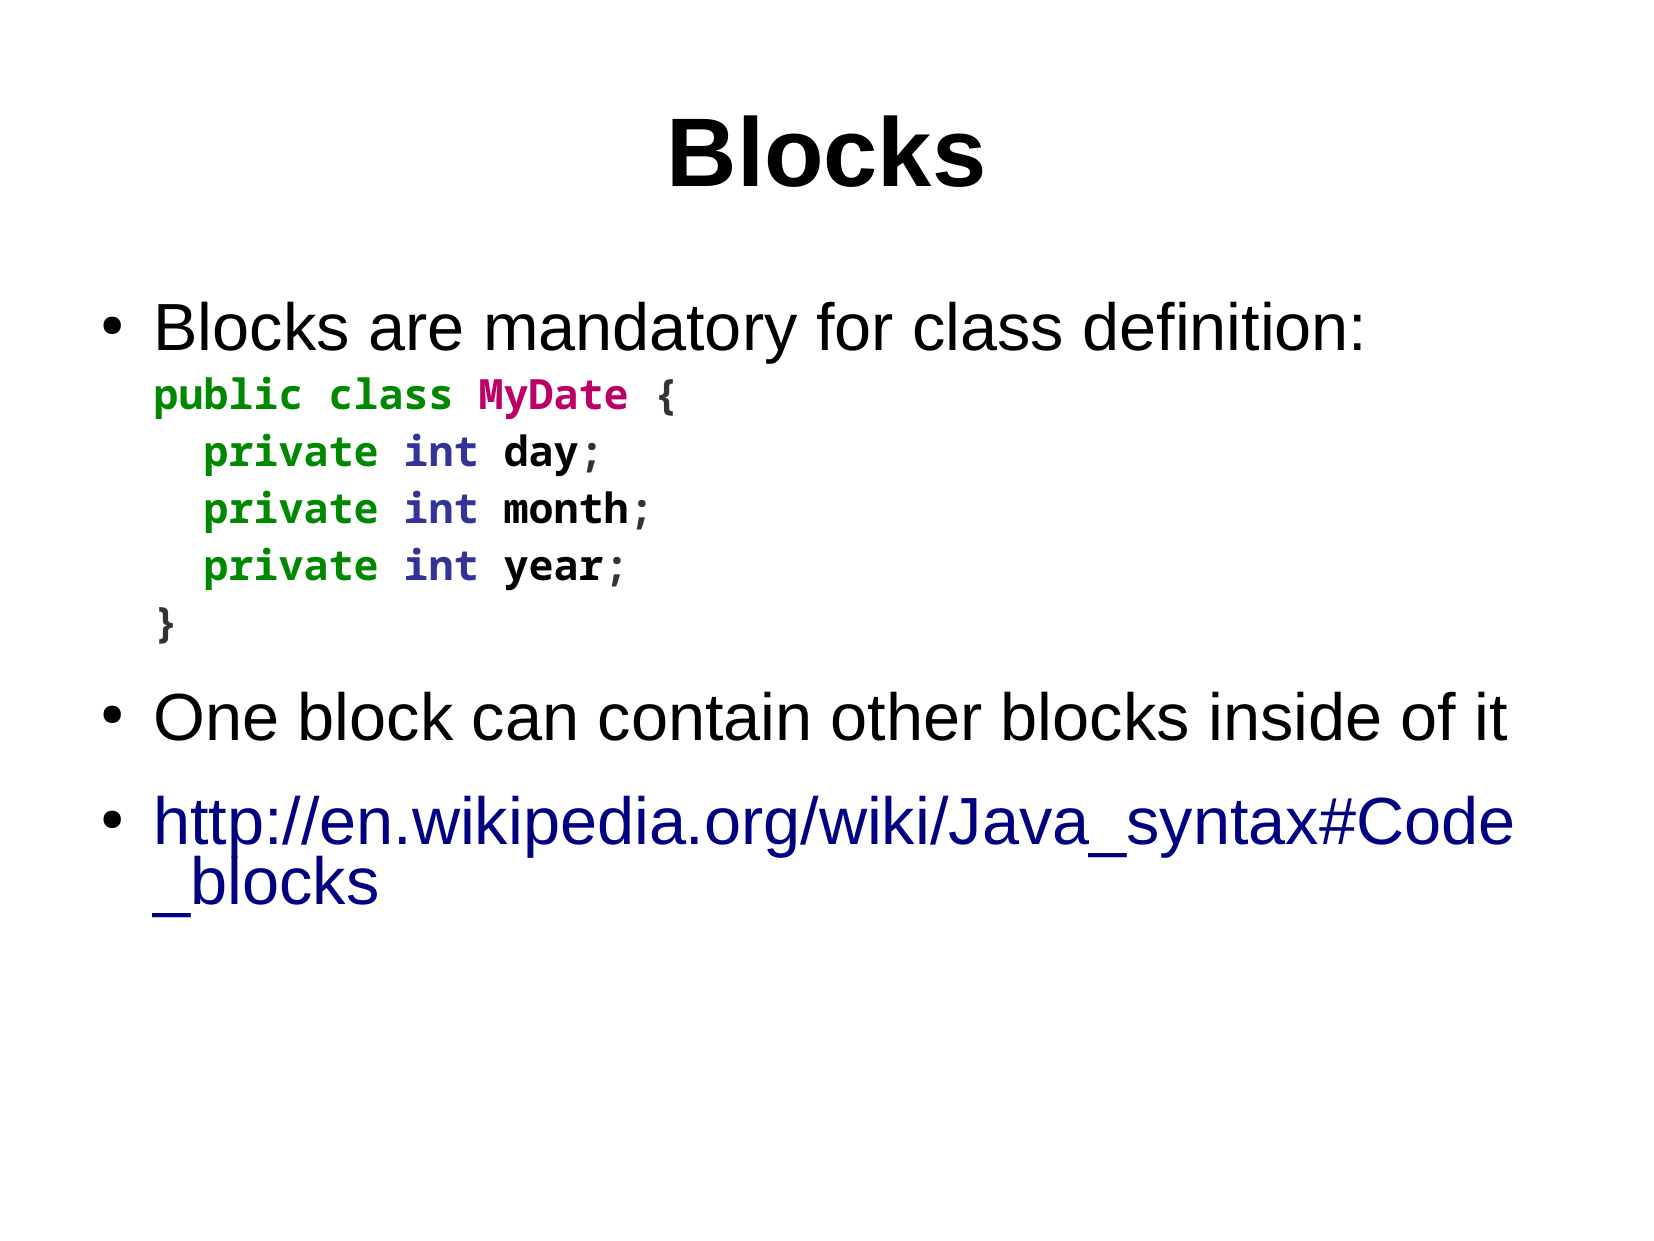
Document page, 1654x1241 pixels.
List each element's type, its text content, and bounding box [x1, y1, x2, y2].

list Blocks are mandatory for class definition: public class MyDate { private int day; private int month; private int year; } One block can contain other blocks inside of it http://en.wikipedia.org/wiki/Java_syntax#Code_blocks [82, 290, 1538, 1010]
title Blocks [82, 49, 1571, 257]
